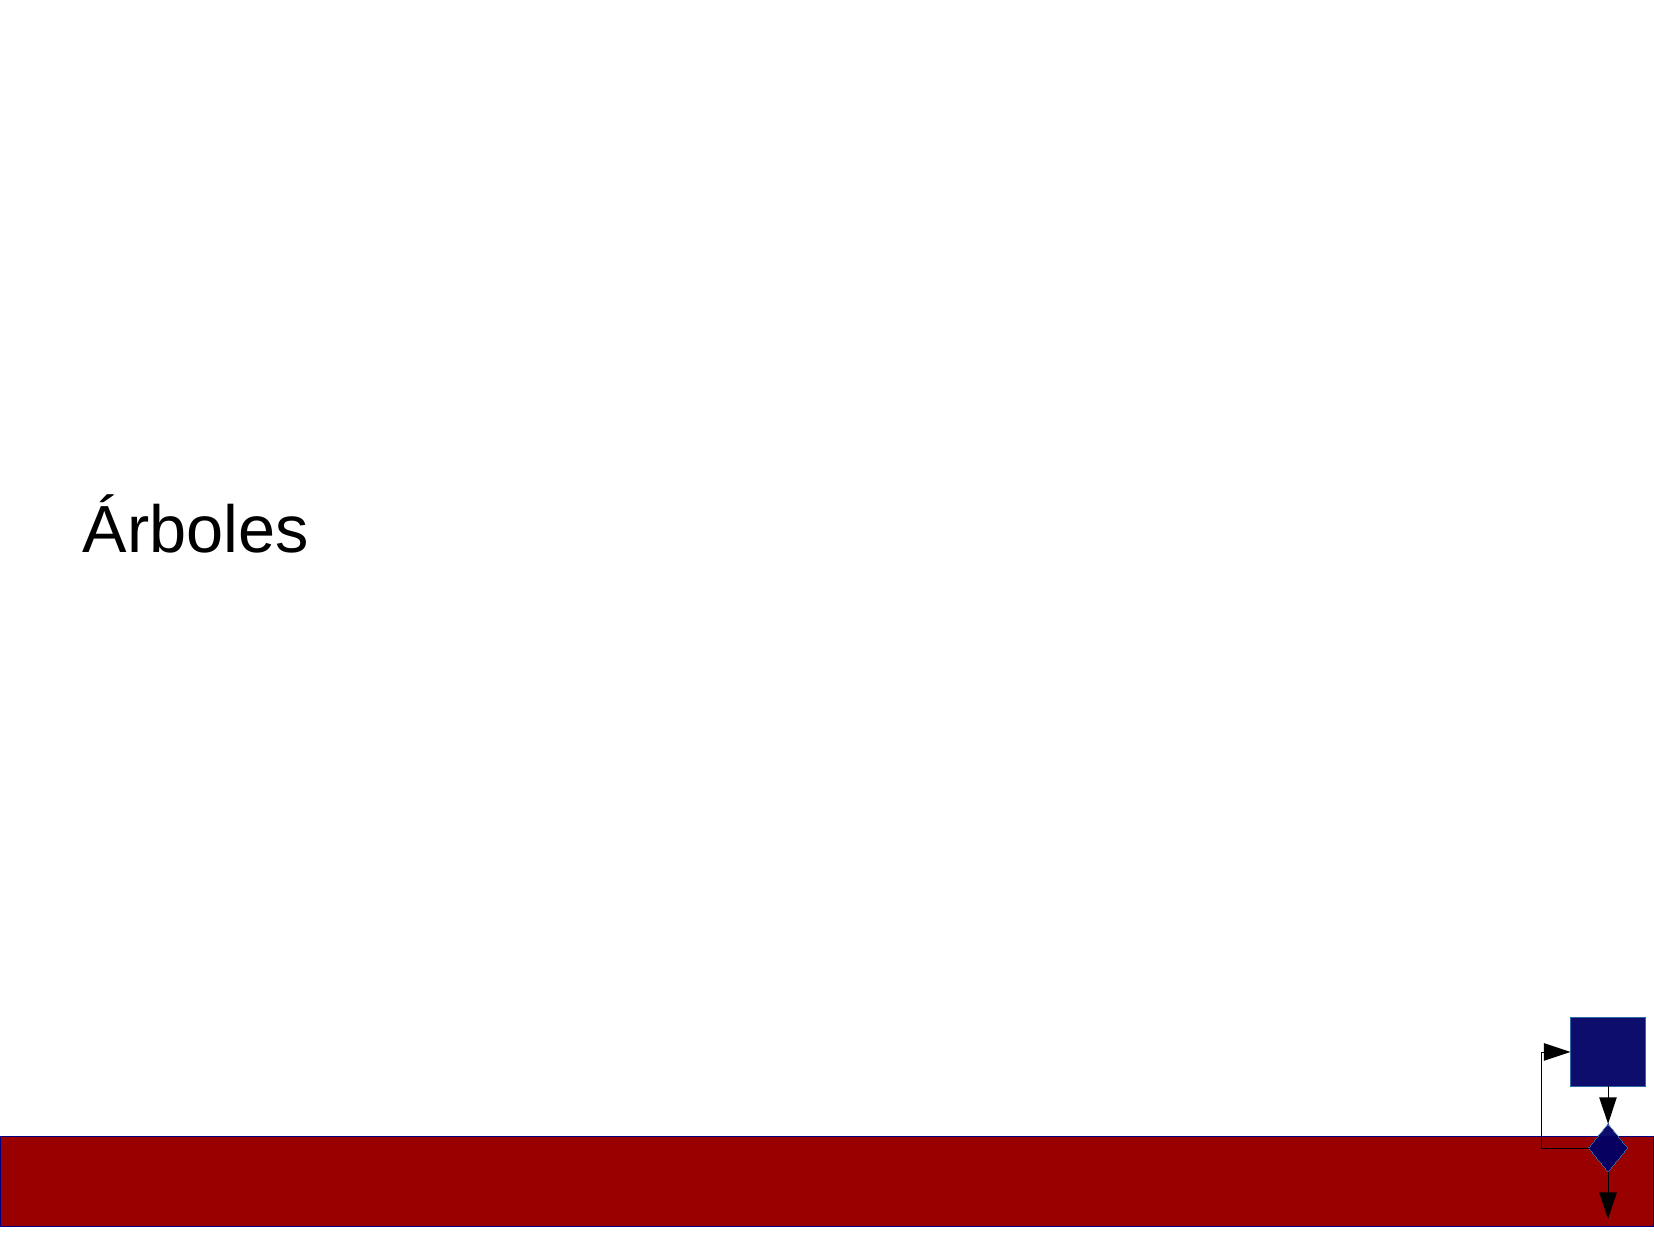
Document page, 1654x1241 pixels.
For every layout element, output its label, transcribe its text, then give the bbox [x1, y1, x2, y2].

text_box [1570, 1017, 1646, 1087]
text_box [0, 1124, 1654, 1227]
subtitle Árboles [82, 49, 1571, 1010]
